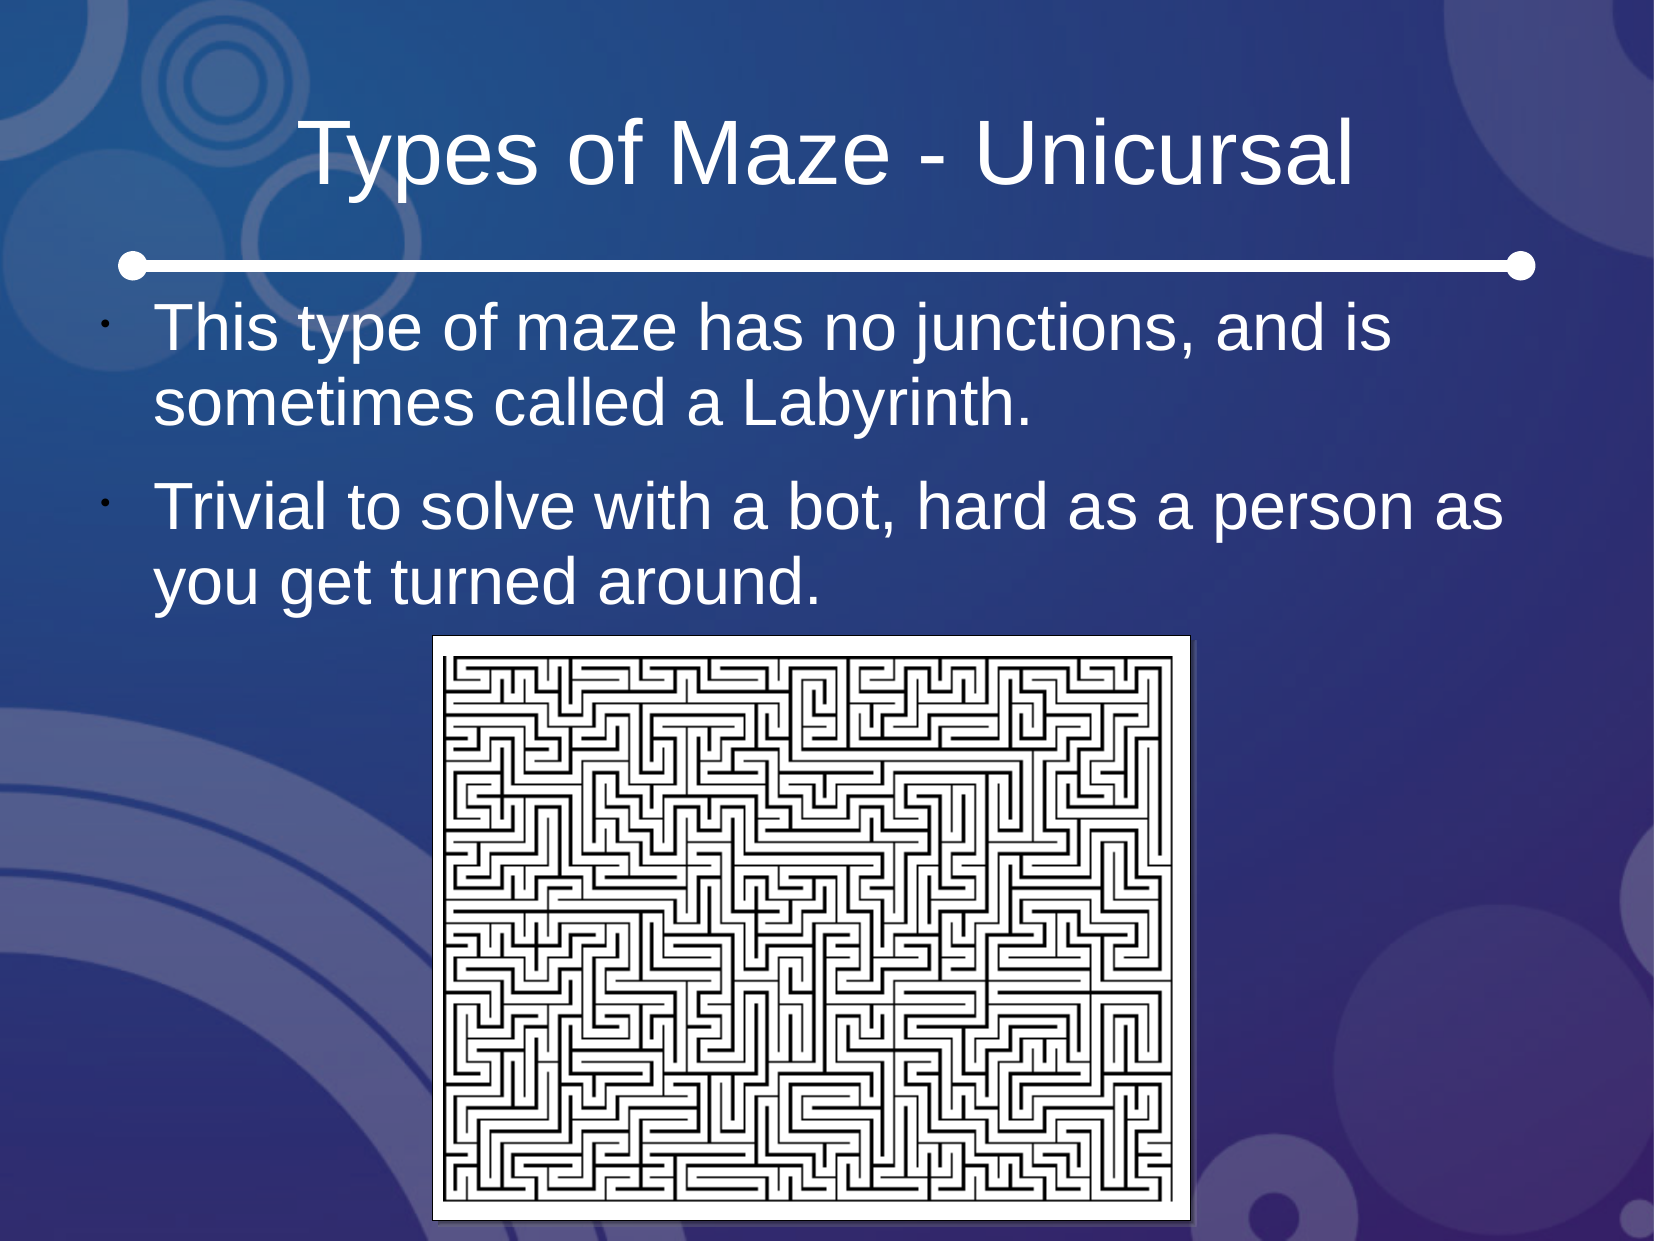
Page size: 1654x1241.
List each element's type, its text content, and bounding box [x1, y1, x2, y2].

title Types of Maze - Unicursal [82, 56, 1571, 250]
picture [443, 656, 1182, 1211]
text_box [432, 1094, 1191, 1221]
list This type of maze has no junctions, and is sometimes called a Labyrinth. Trivial to solve with a bot, hard as a person as you get turned around. [82, 290, 1571, 1094]
